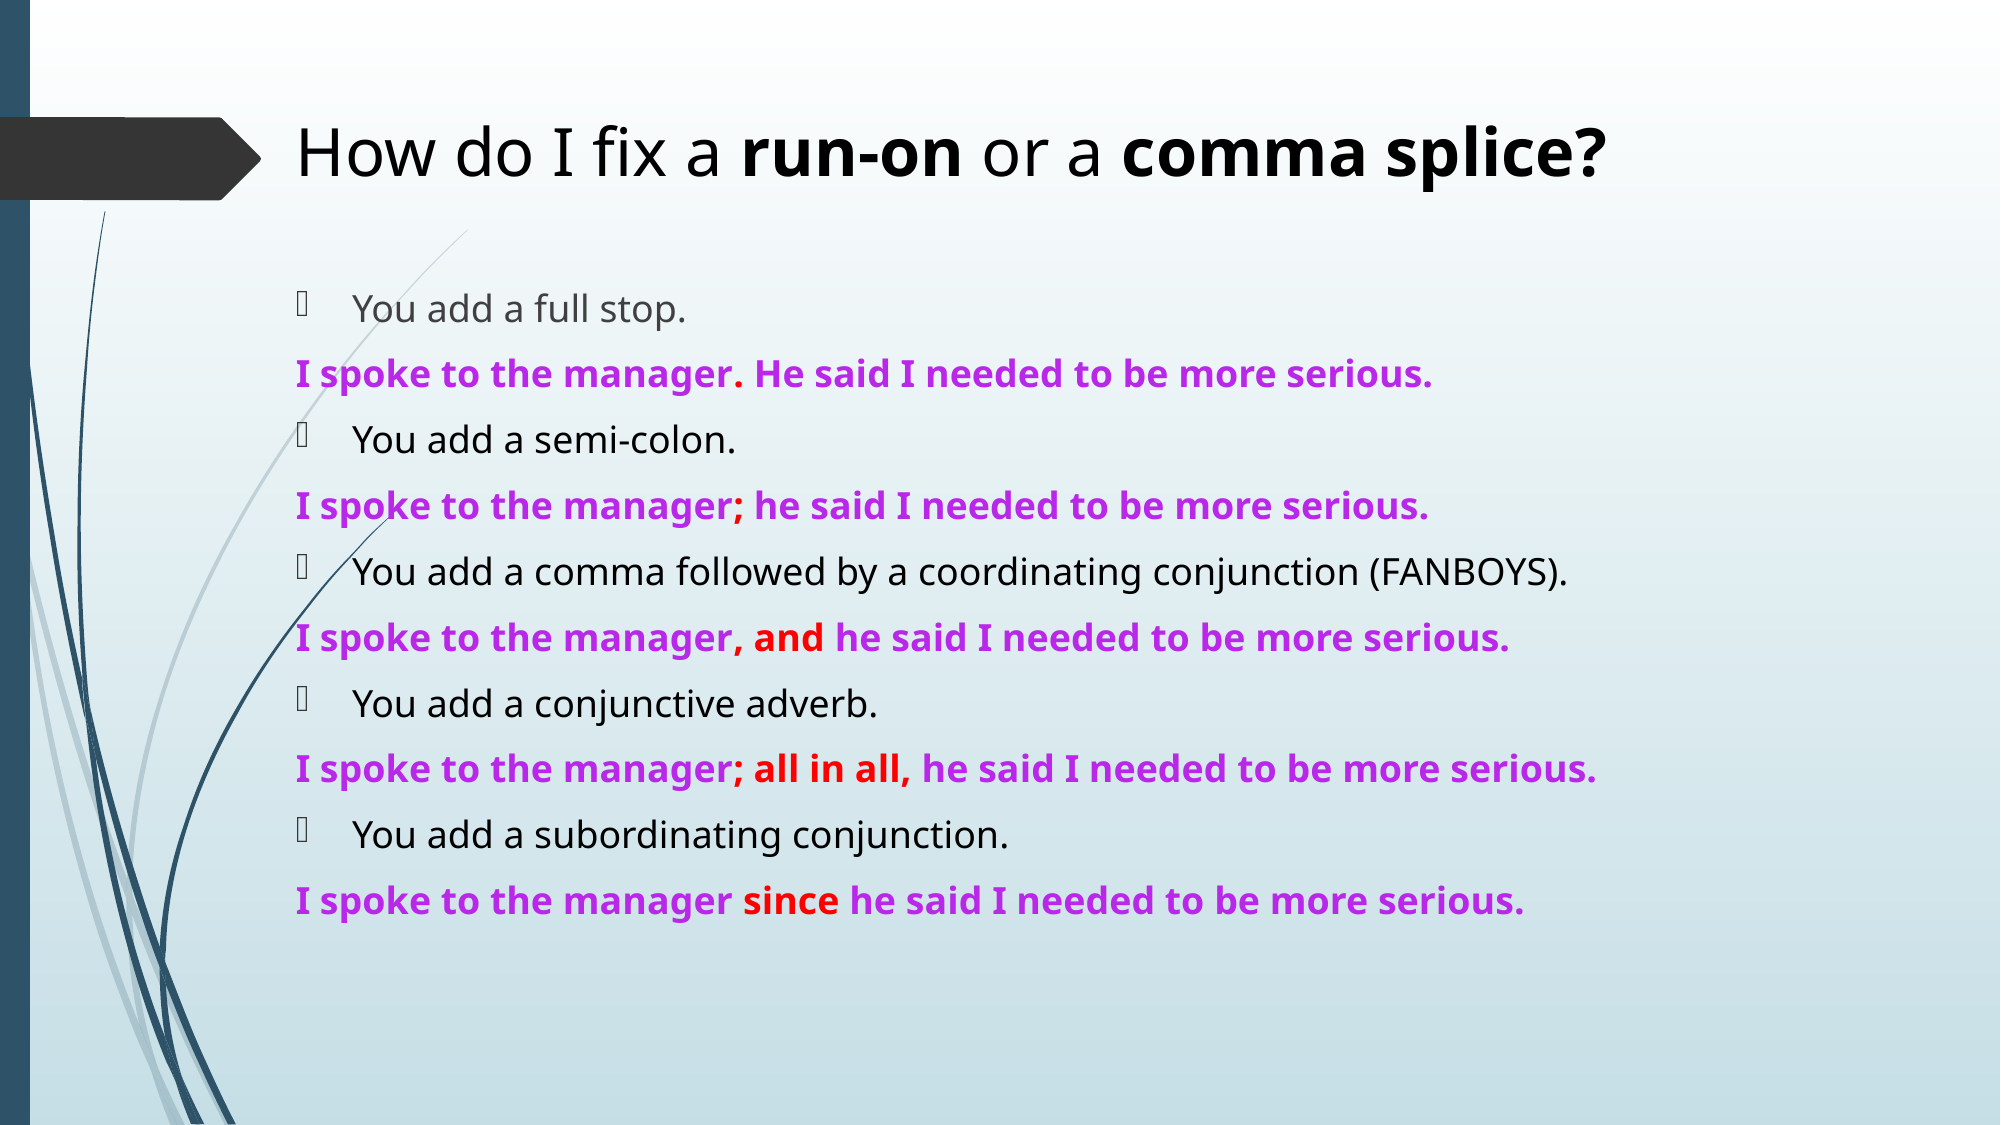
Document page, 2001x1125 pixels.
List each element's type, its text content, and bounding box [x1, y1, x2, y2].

list You add a full stop. I spoke to the manager. He said I needed to be more serious. You add a semi-colon. I spoke to the manager; he said I needed to be more serious. You add a comma followed by a coordinating conjunction (FANBOYS). I spoke to the manager, and he said I needed to be more serious. You add a conjunctive adverb. I spoke to the manager; all in all, he said I needed to be more serious. You add a subordinating conjunction. I spoke to the manager since he said I needed to be more serious. [280, 277, 1888, 1080]
title How do I fix a run-on or a comma splice? [280, 102, 1888, 277]
